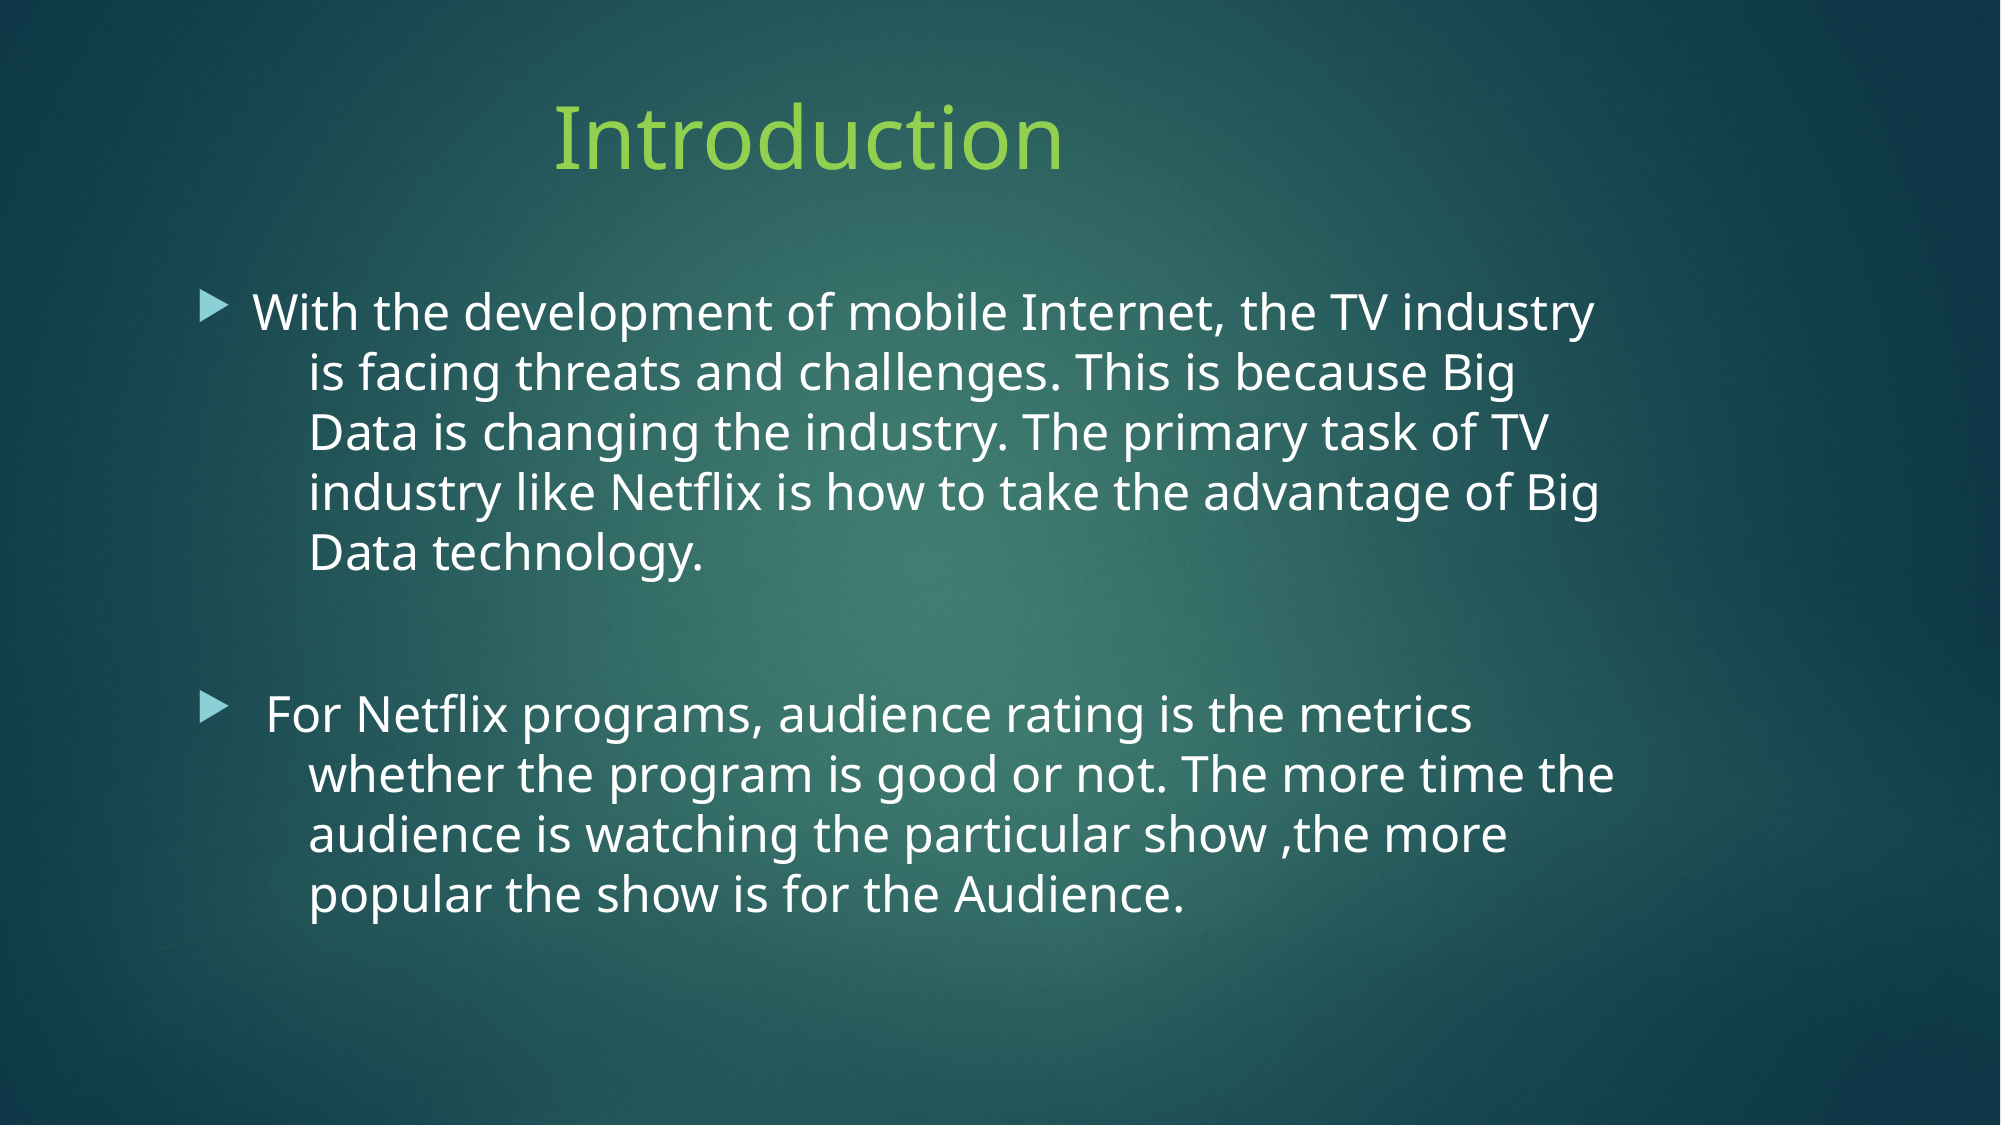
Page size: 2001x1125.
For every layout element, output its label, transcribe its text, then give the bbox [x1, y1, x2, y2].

list With the development of mobile Internet, the TV industry is facing threats and challenges. This is because Big Data is changing the industry. The primary task of TV industry like Netflix is how to take the advantage of Big Data technology. For Netflix programs, audience rating is the metrics whether the program is good or not. The more time the audience is watching the particular show ,the more popular the show is for the Audience. [181, 273, 1649, 1025]
title Introduction [106, 74, 1649, 305]
